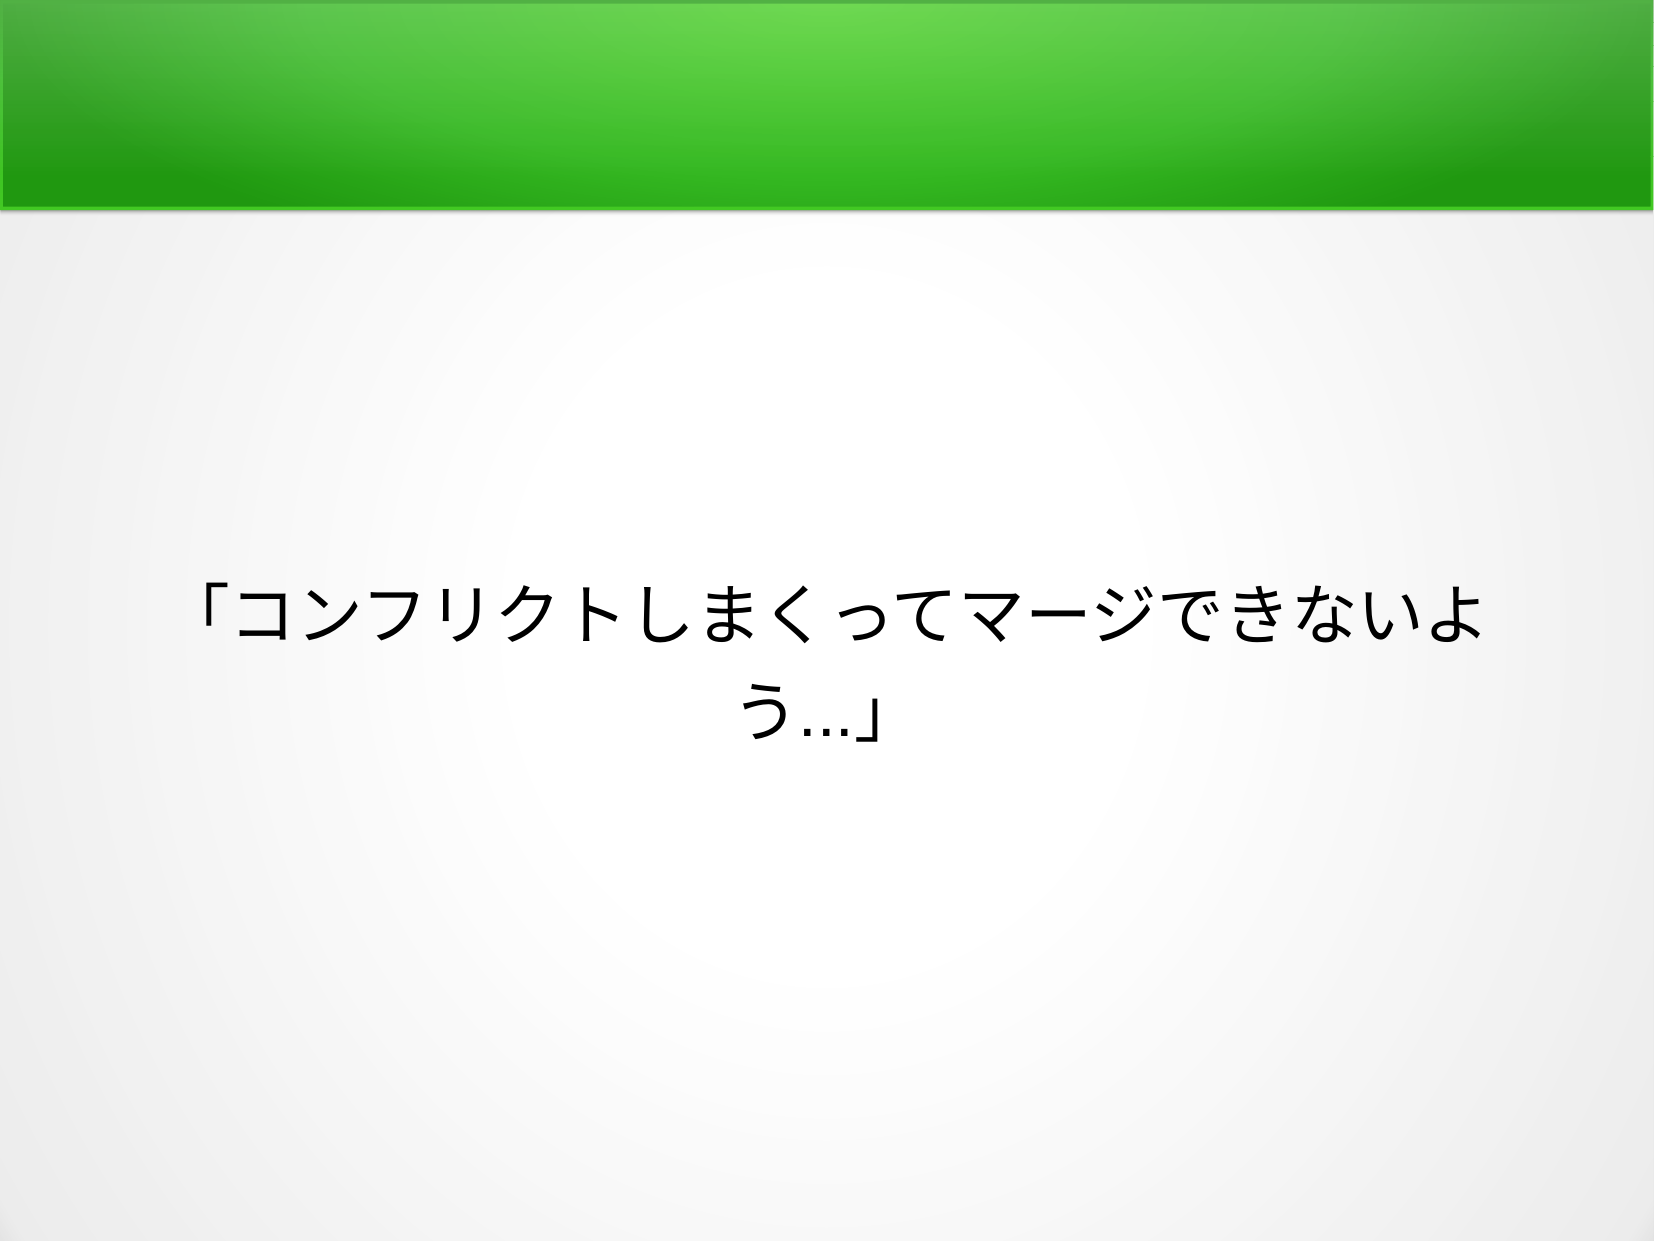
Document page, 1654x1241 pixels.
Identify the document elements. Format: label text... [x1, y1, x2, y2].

subtitle 「コンフリクトしまくってマージできないよう...」 [82, 299, 1571, 1019]
